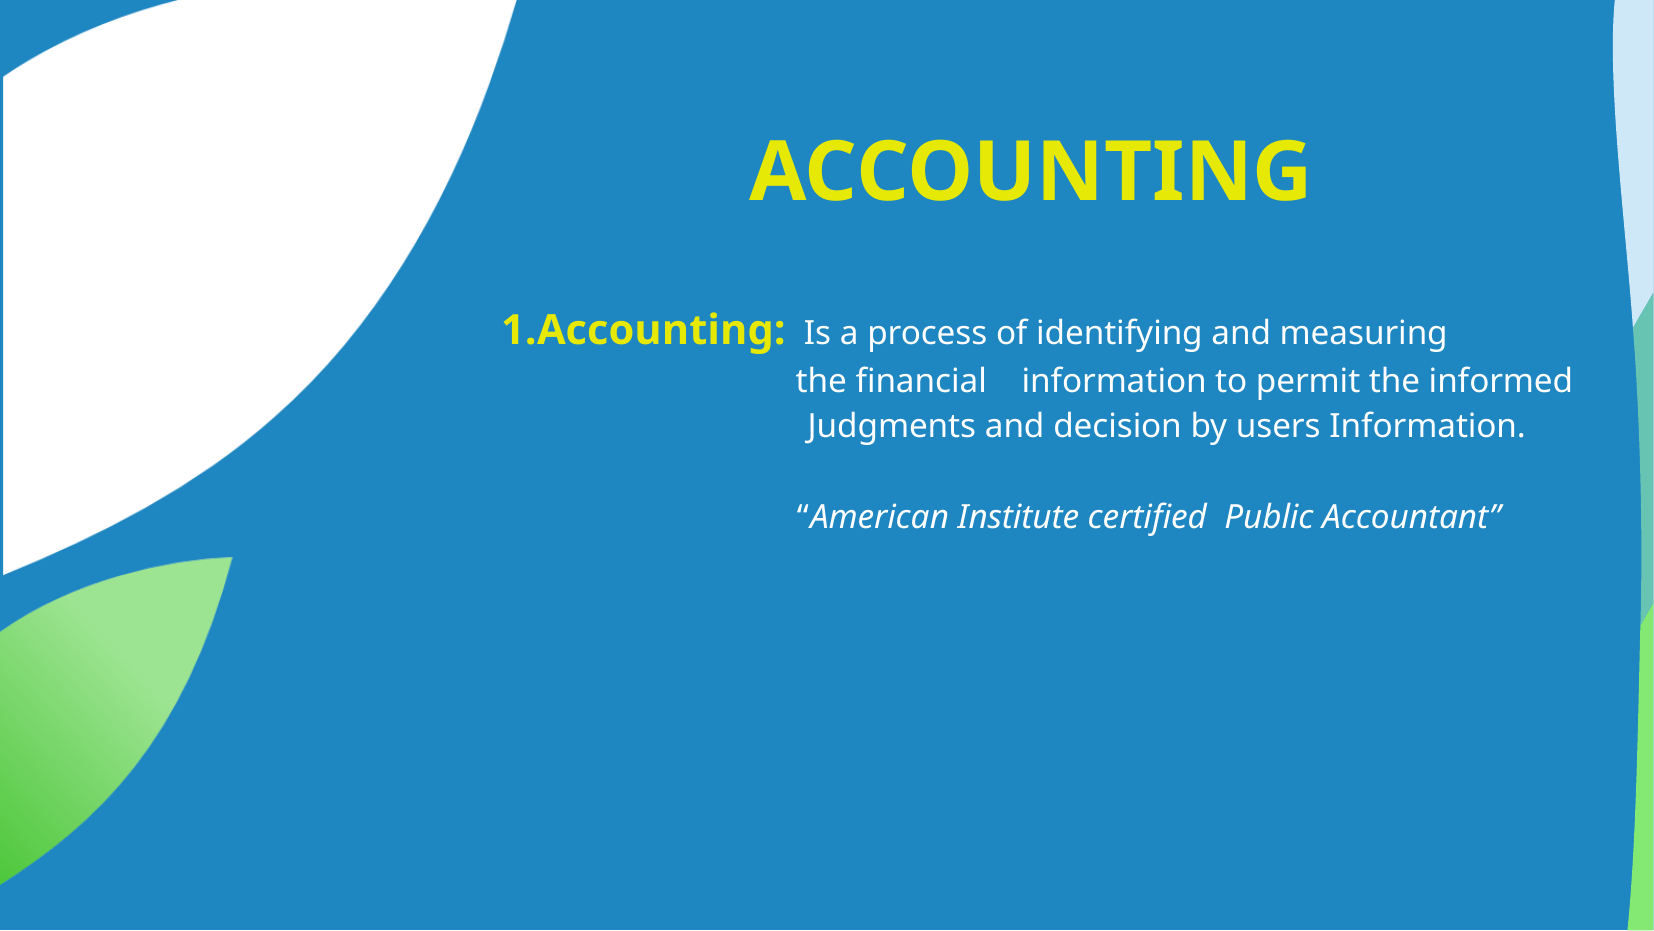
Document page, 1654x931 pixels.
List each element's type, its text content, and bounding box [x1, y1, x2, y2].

title ACCOUNTING [412, 37, 1651, 526]
subtitle 1.Accounting: Is a process of identifying and measuring the financial information to permit the informed Judgments and decision by users Information. “American Institute certified Public Accountant” [375, 300, 1576, 584]
picture [0, 0, 517, 885]
